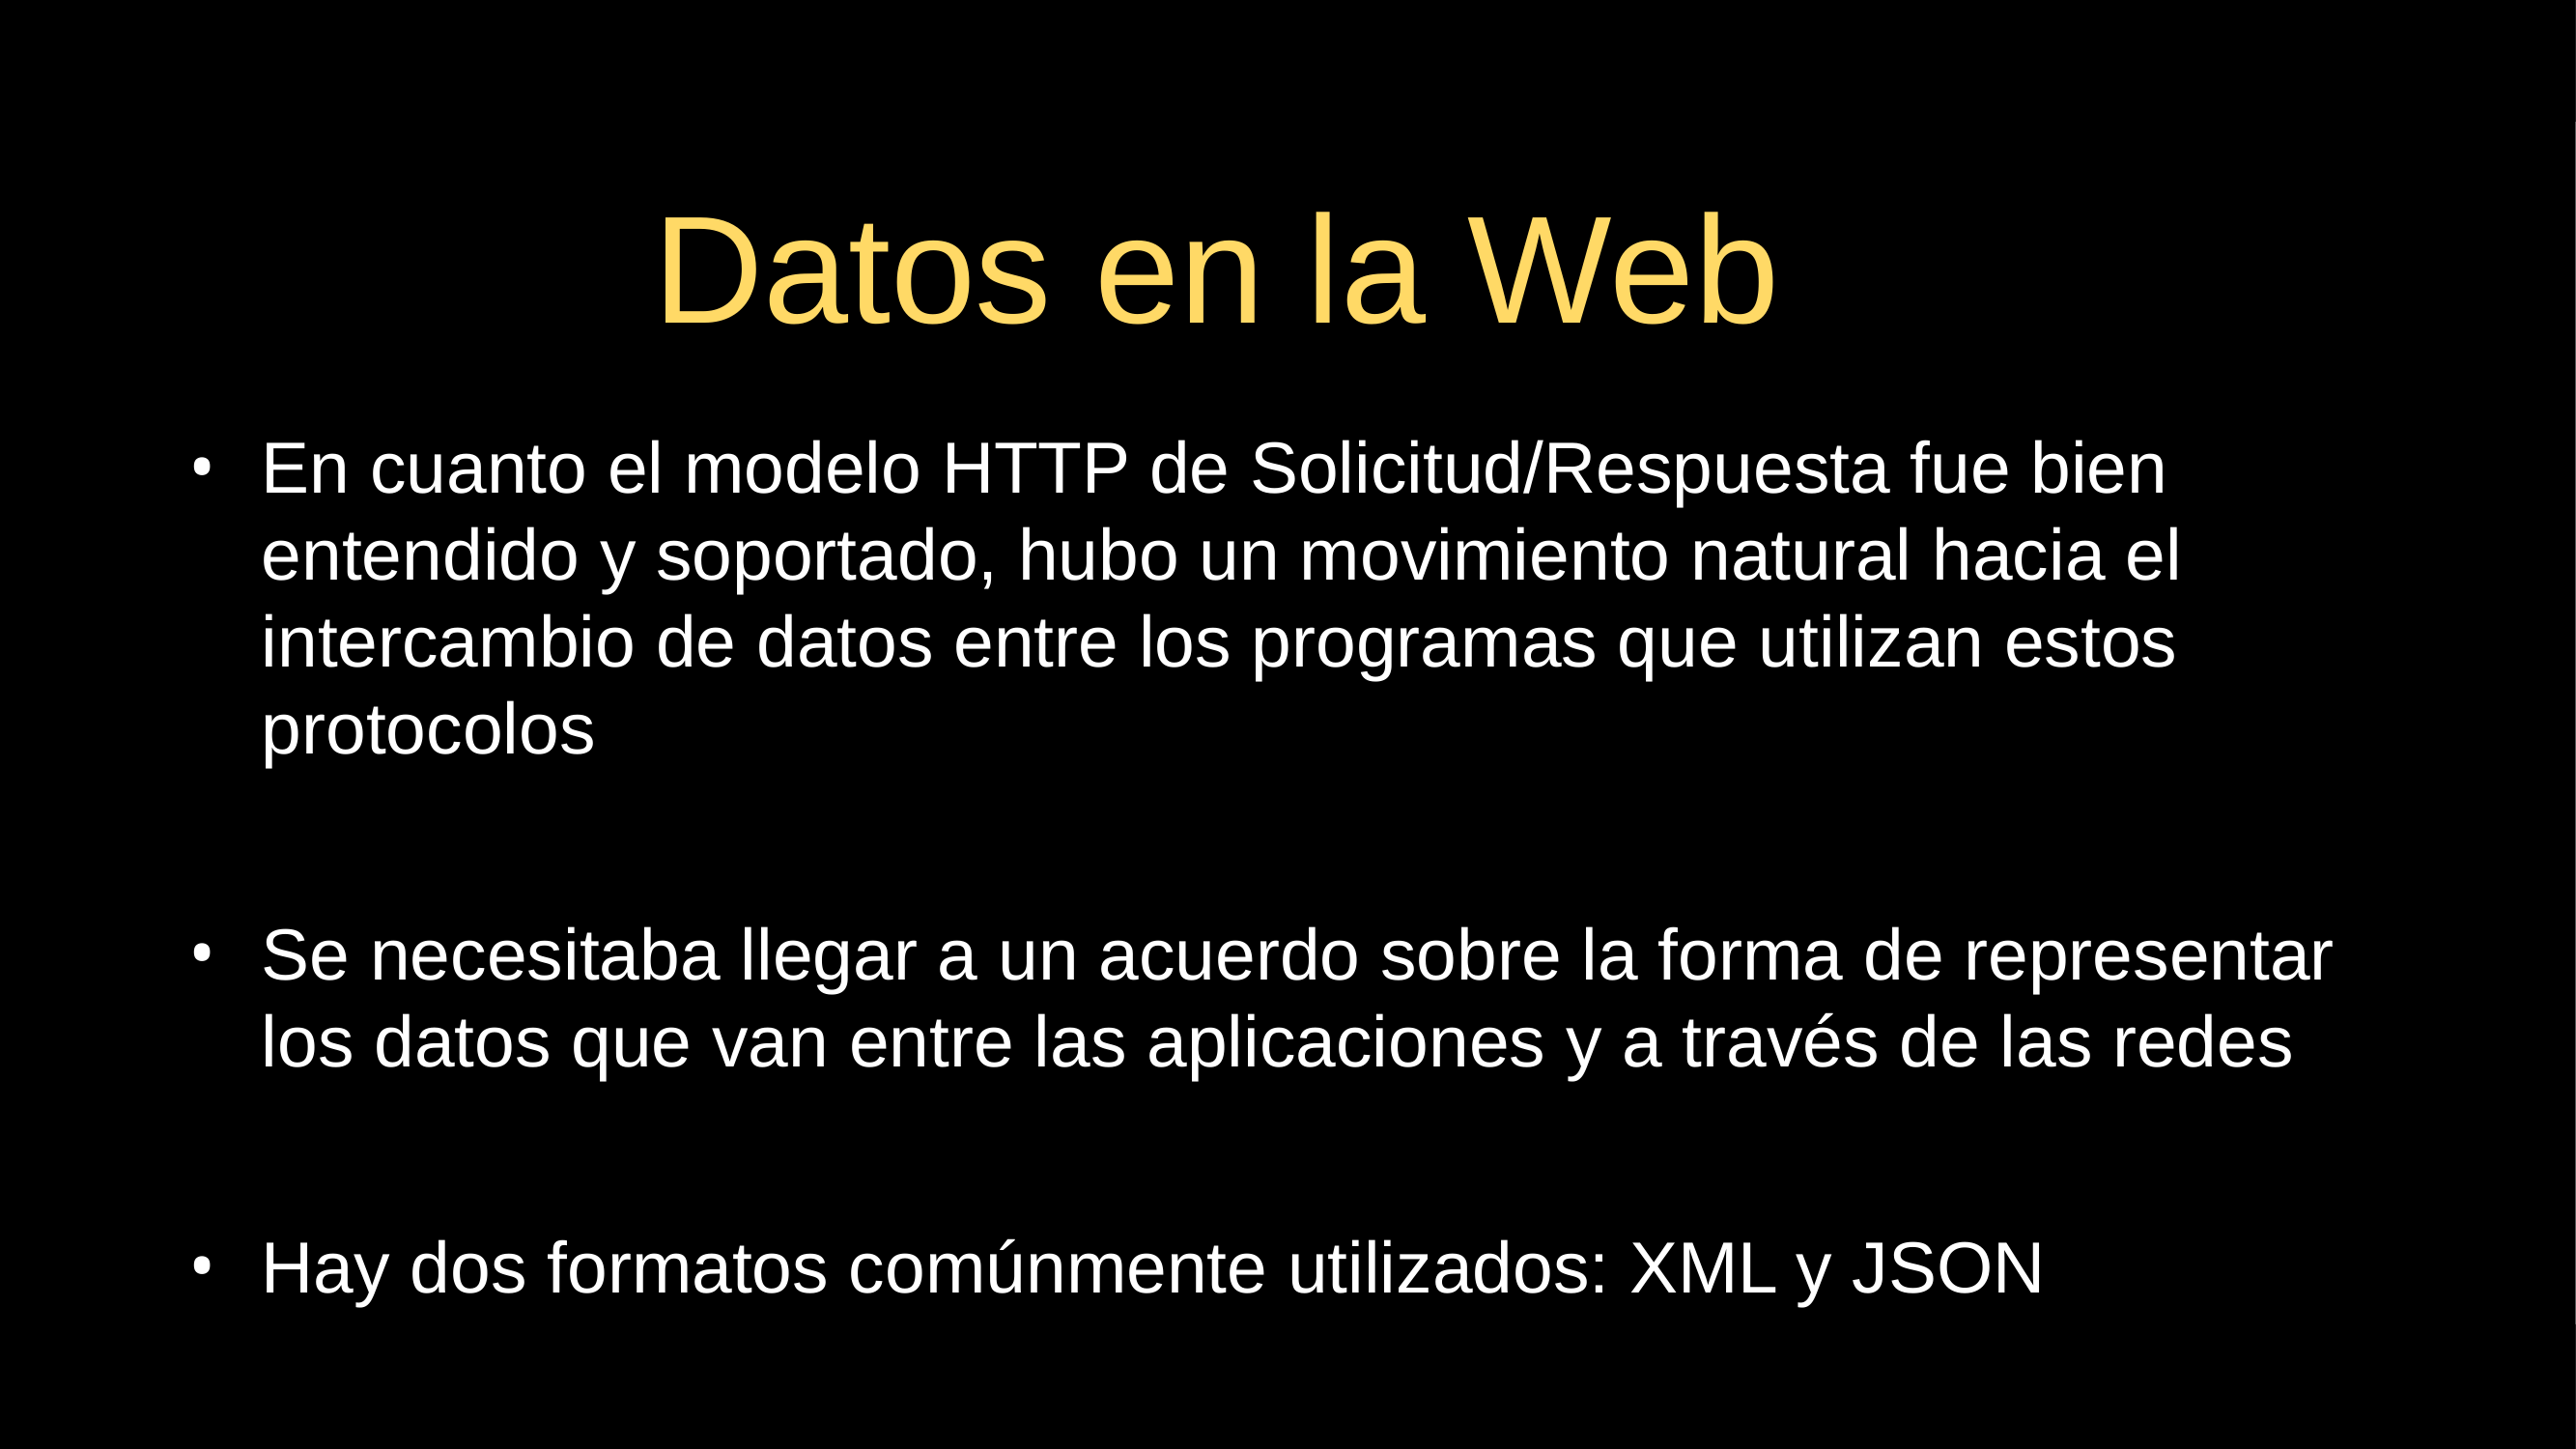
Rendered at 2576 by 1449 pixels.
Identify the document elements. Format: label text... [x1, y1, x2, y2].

list En cuanto el modelo HTTP de Solicitud/Respuesta fue bien entendido y soportado, hubo un movimiento natural hacia el intercambio de datos entre los programas que utilizan estos protocolos Se necesitaba llegar a un acuerdo sobre la forma de representar los datos que van entre las aplicaciones y a través de las redes Hay dos formatos comúnmente utilizados: XML y JSON [183, 412, 2391, 1317]
title Datos en la Web [183, 121, 2250, 403]
